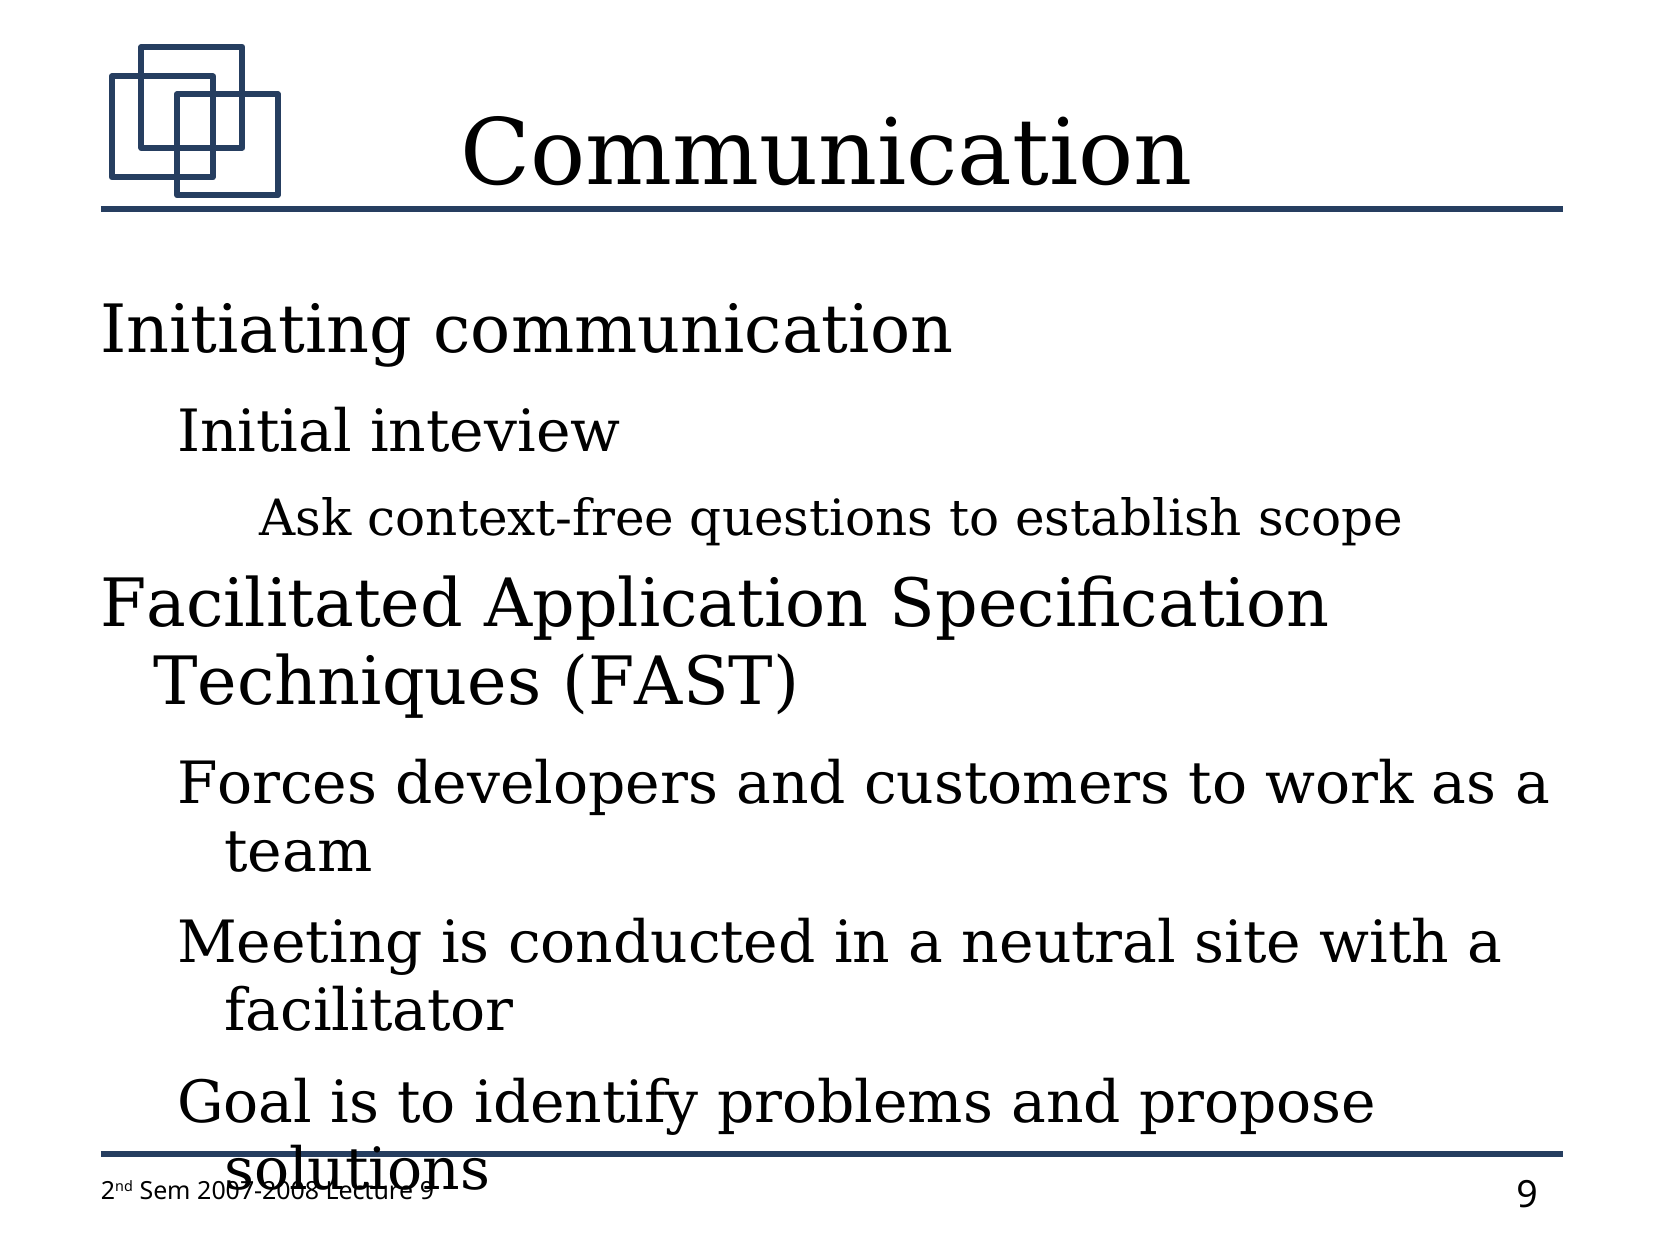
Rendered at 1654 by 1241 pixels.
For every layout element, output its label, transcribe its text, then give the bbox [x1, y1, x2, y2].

title Communication [82, 49, 1571, 257]
list Initiating communication Initial inteview Ask context-free questions to establish scope Facilitated Application Specification Techniques (FAST) Forces developers and customers to work as a team Meeting is conducted in a neutral site with a facilitator Goal is to identify problems and propose solutions [82, 290, 1571, 1204]
